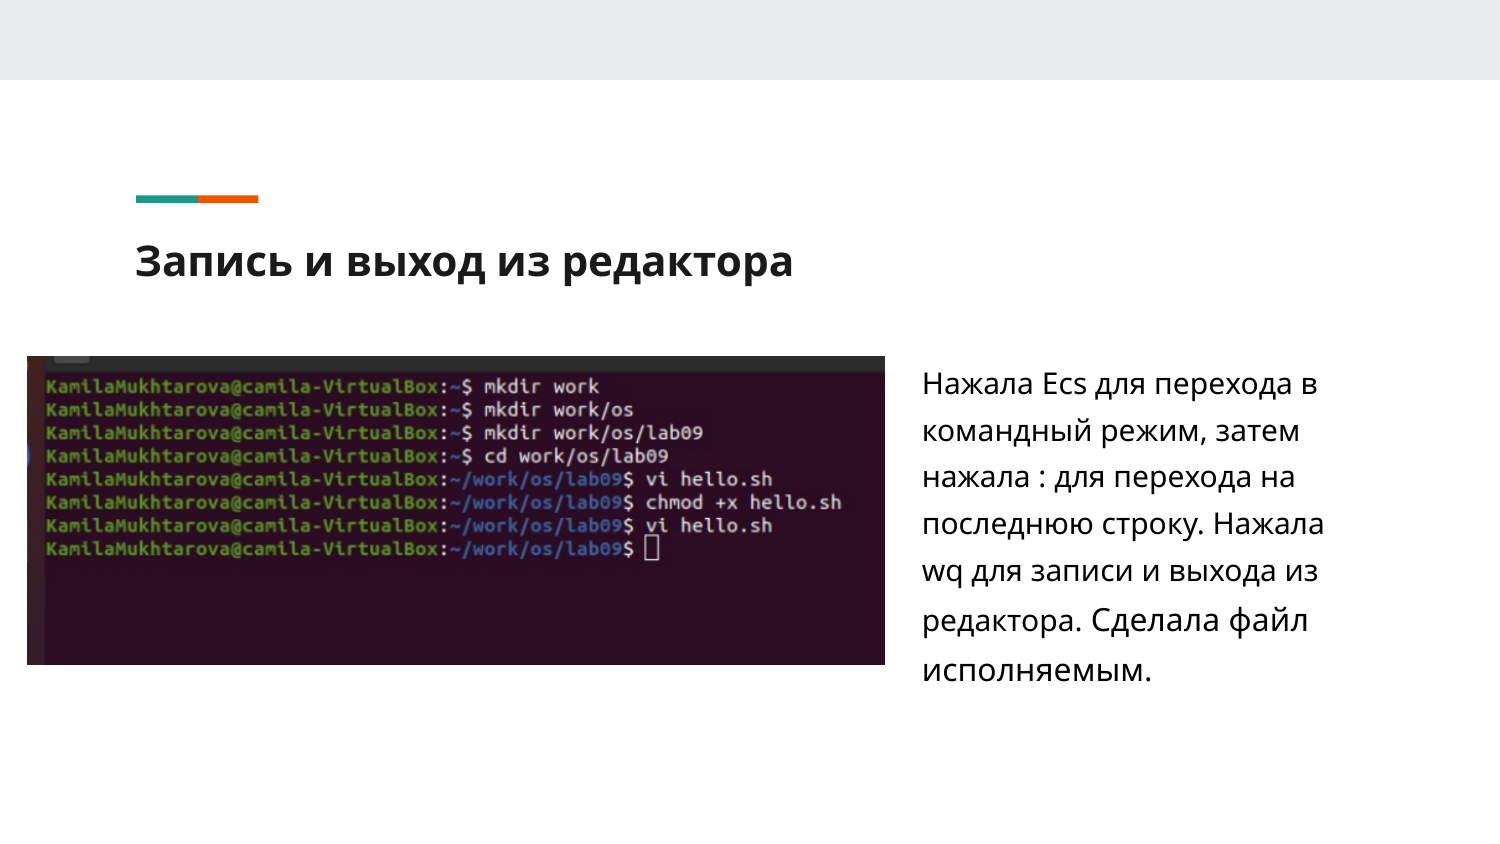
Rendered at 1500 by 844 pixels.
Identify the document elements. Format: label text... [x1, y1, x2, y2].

title Запись и выход из редактора [119, 216, 1381, 305]
list Нажала Ecs для перехода в командный режим, затем нажала : для перехода на последнюю строку. Нажала wq для записи и выхода из редактора. Сделала файл исполняемым. [906, 341, 1381, 712]
picture [27, 356, 885, 665]
